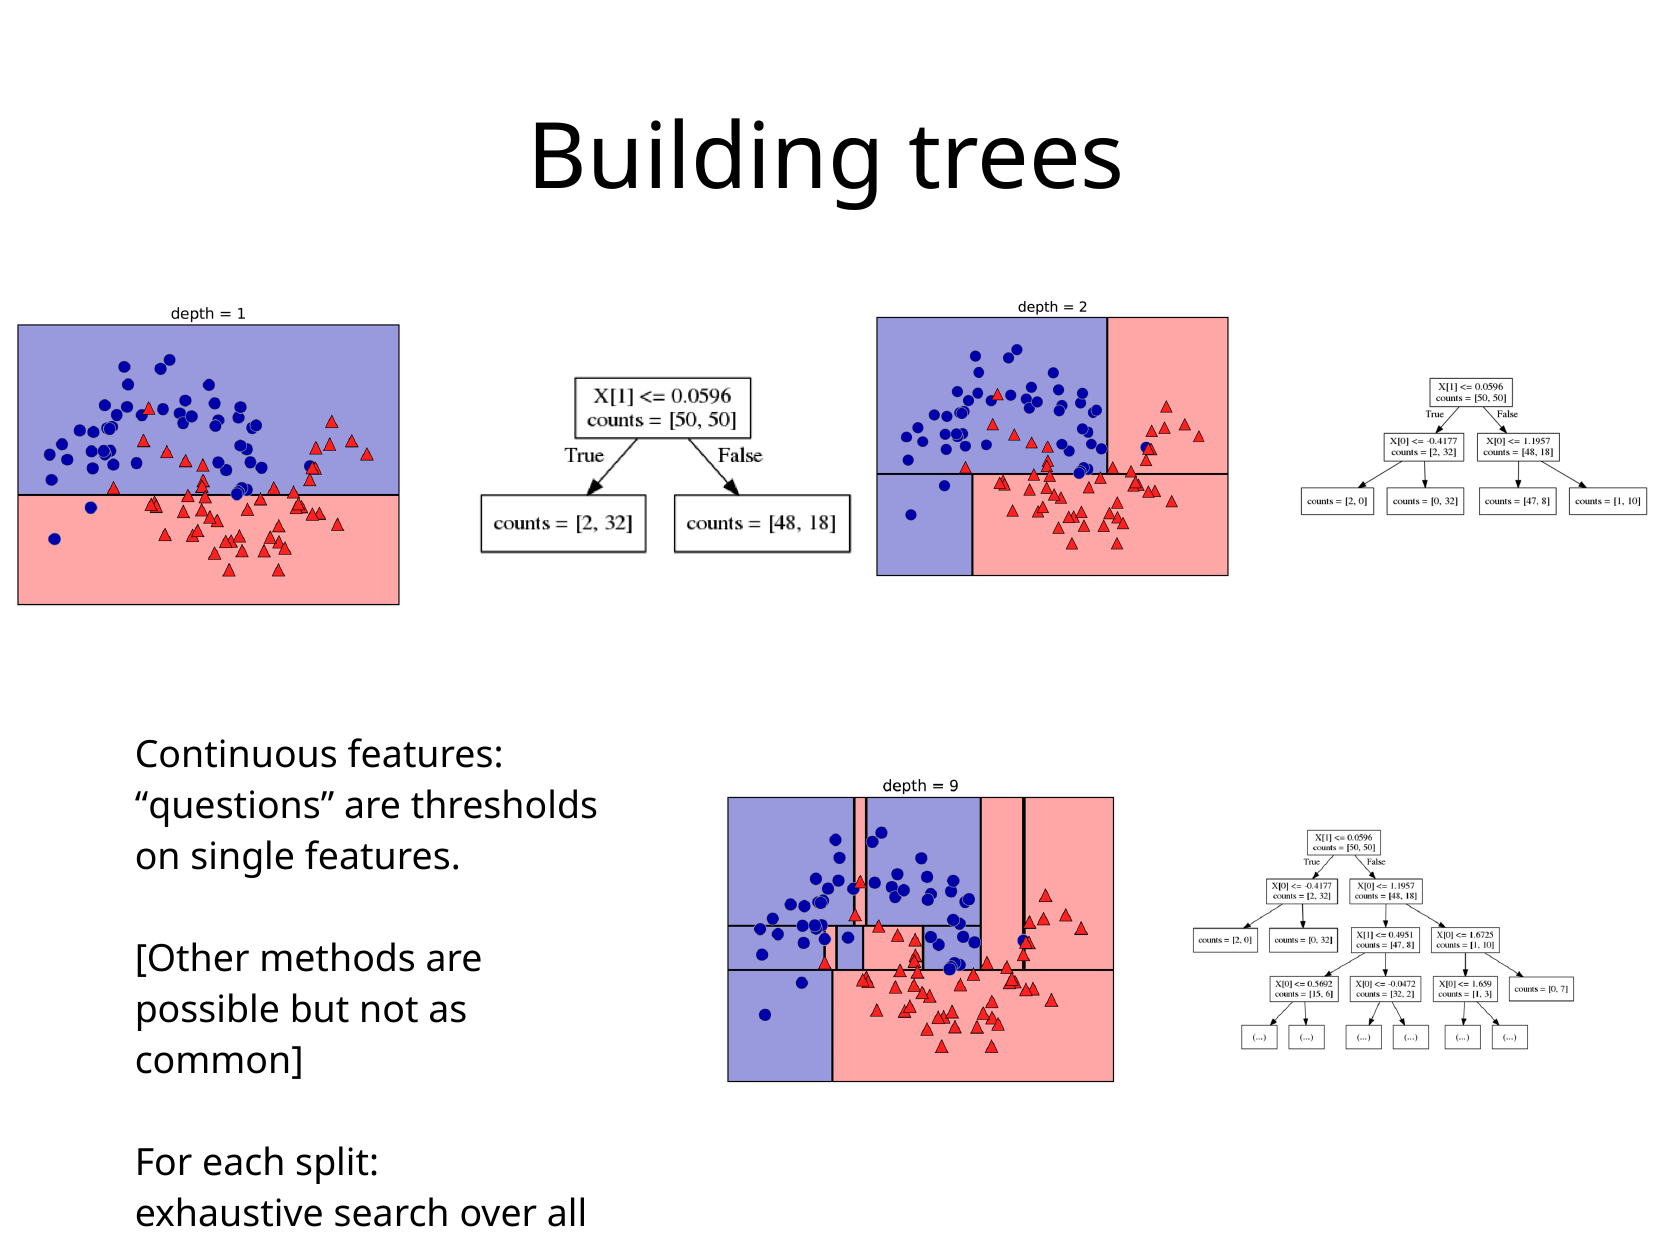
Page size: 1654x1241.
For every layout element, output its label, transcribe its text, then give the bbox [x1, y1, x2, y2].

picture [720, 779, 1576, 1089]
picture [10, 307, 856, 612]
text_box Continuous features: “questions” are thresholds on single features. [Other methods are possible but not as common] For each split: exhaustive search over all features and thresholds! Minimize “impurity” [120, 720, 616, 1194]
picture [870, 301, 1649, 582]
title Building trees [82, 49, 1571, 257]
